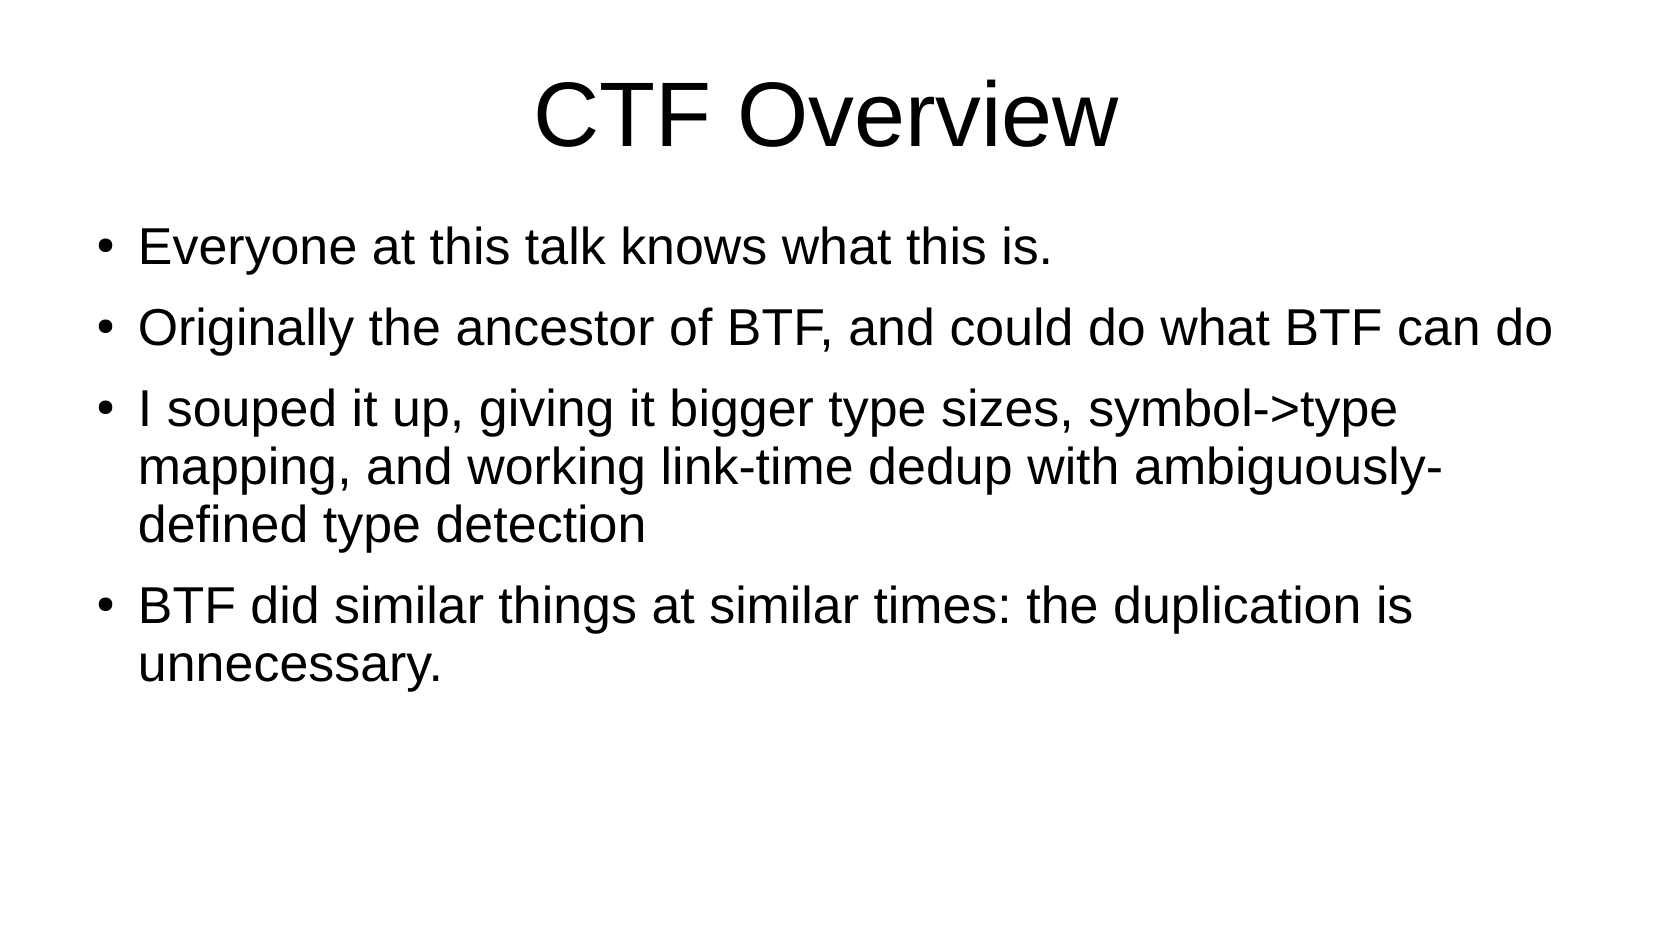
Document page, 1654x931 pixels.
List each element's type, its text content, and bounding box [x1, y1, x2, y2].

title CTF Overview [82, 37, 1571, 193]
list Everyone at this talk knows what this is. Originally the ancestor of BTF, and could do what BTF can do I souped it up, giving it bigger type sizes, symbol->type mapping, and working link-time dedup with ambiguously-defined type detection BTF did similar things at similar times: the duplication is unnecessary. [82, 217, 1571, 758]
